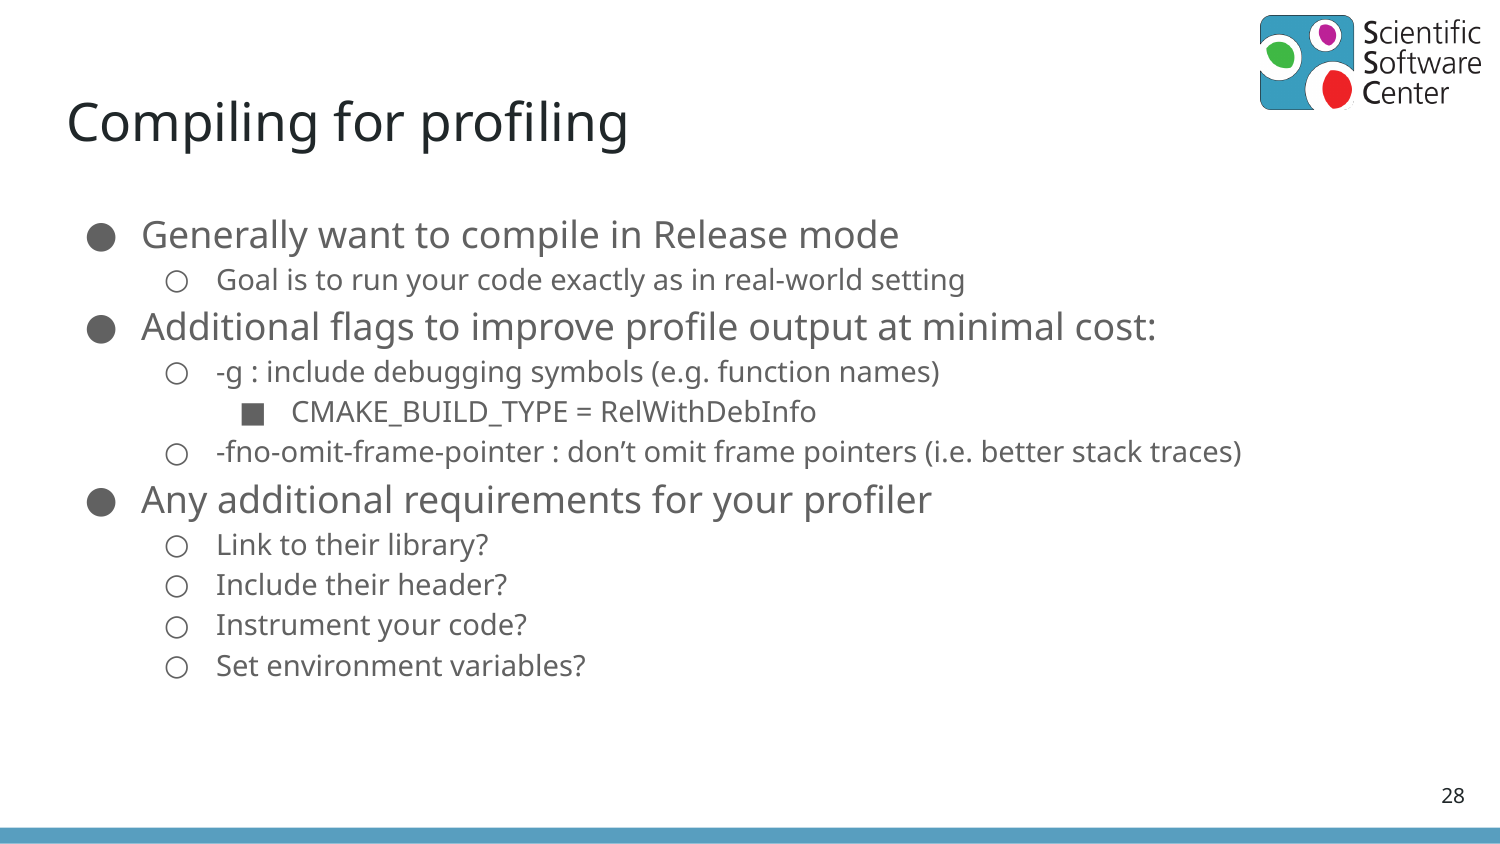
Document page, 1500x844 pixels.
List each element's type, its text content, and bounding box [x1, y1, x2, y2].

list Generally want to compile in Release mode Goal is to run your code exactly as in real-world setting Additional flags to improve profile output at minimal cost: -g : include debugging symbols (e.g. function names) CMAKE_BUILD_TYPE = RelWithDebInfo -fno-omit-frame-pointer : don’t omit frame pointers (i.e. better stack traces) Any additional requirements for your profiler Link to their library? Include their header? Instrument your code? Set environment variables? [51, 189, 1449, 750]
slide_number <number> [1389, 764, 1480, 830]
title Compiling for profiling [51, 72, 1449, 167]
picture [1260, 15, 1481, 110]
